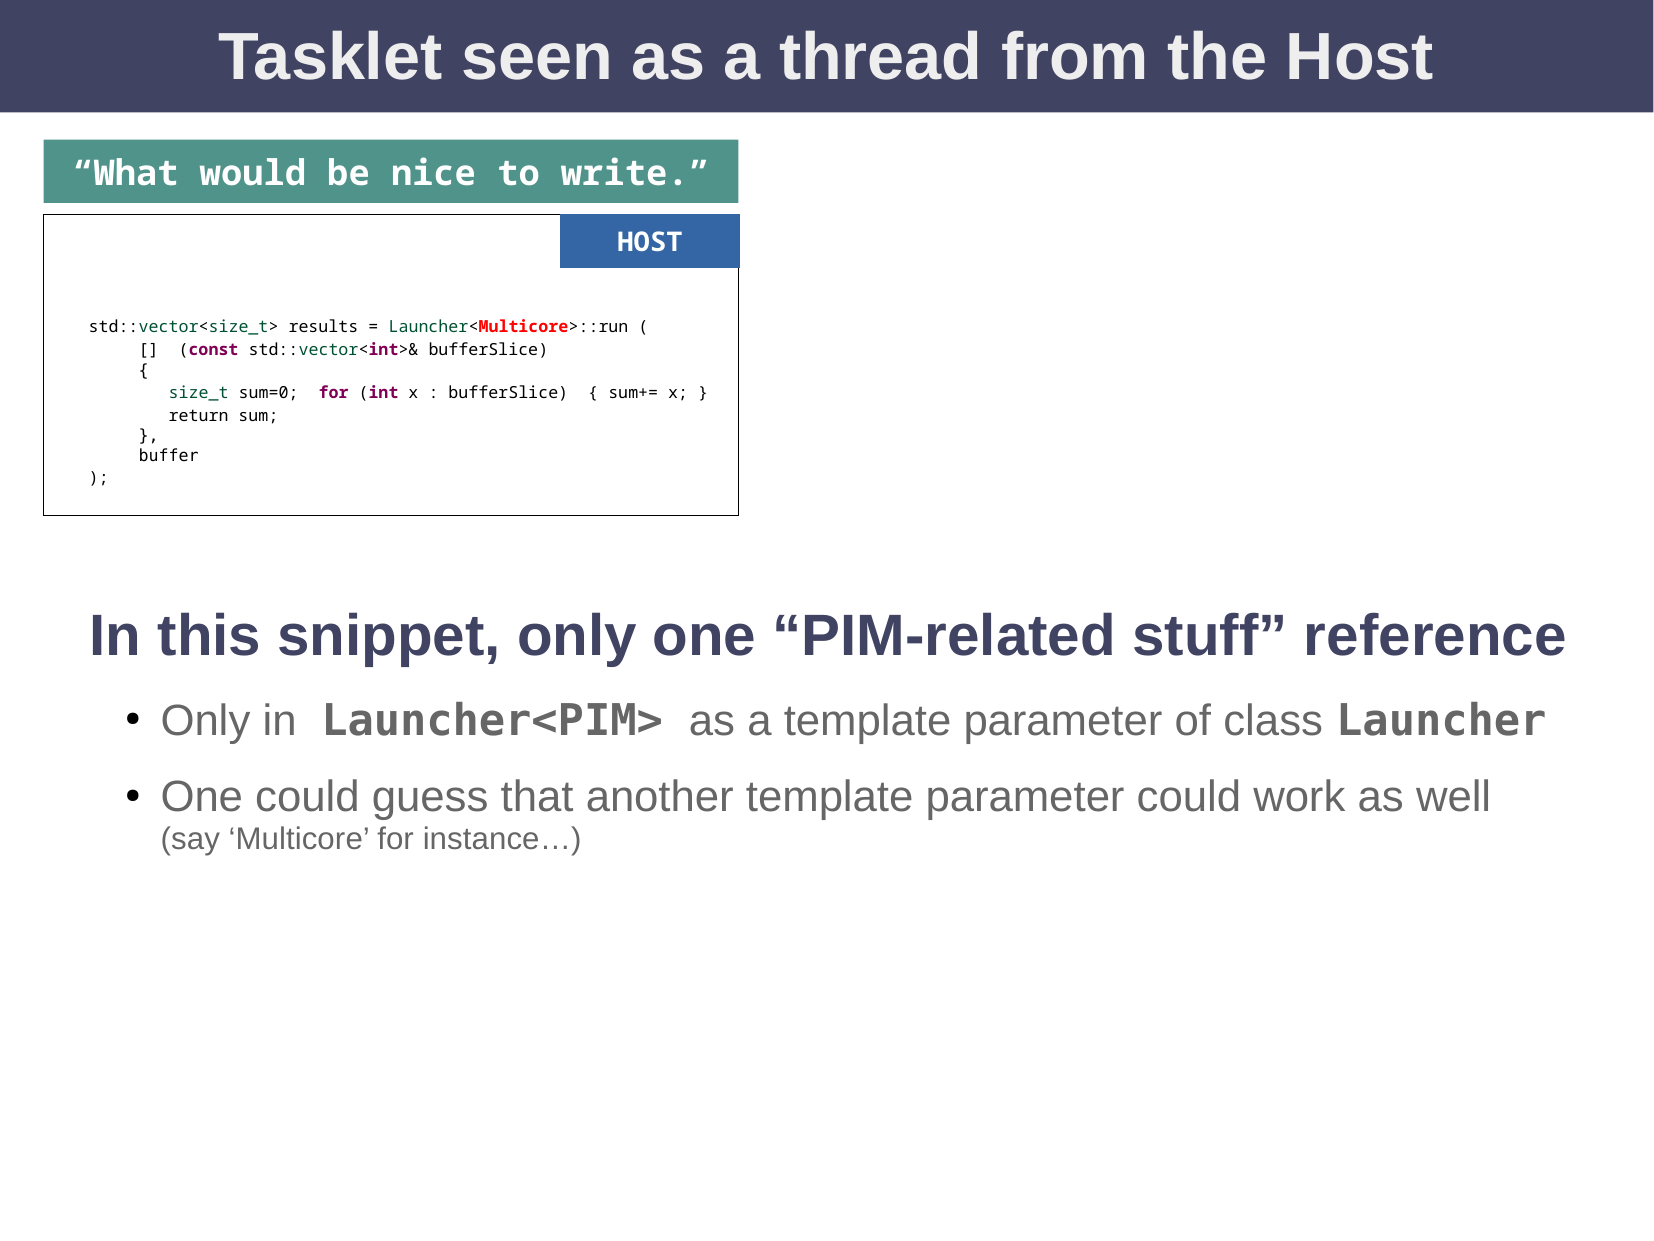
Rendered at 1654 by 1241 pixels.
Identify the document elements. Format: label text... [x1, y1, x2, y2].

text_box std::vector<size_t> results = Launcher<Multicore>::run ( [] (const std::vector<int>& bufferSlice) { size_t sum=0; for (int x : bufferSlice) { sum+= x; } return sum; }, buffer ); [43, 214, 739, 516]
text_box HOST [560, 214, 740, 268]
text_box “What would be nice to write.” [43, 139, 739, 203]
text_box Tasklet seen as a thread from the Host [0, 0, 1654, 113]
text_box In this snippet, only one “PIM-related stuff” reference Only in Launcher<PIM> as a template parameter of class Launcher One could guess that another template parameter could work as well (say ‘Multicore’ for instance…) [75, 595, 1619, 1160]
